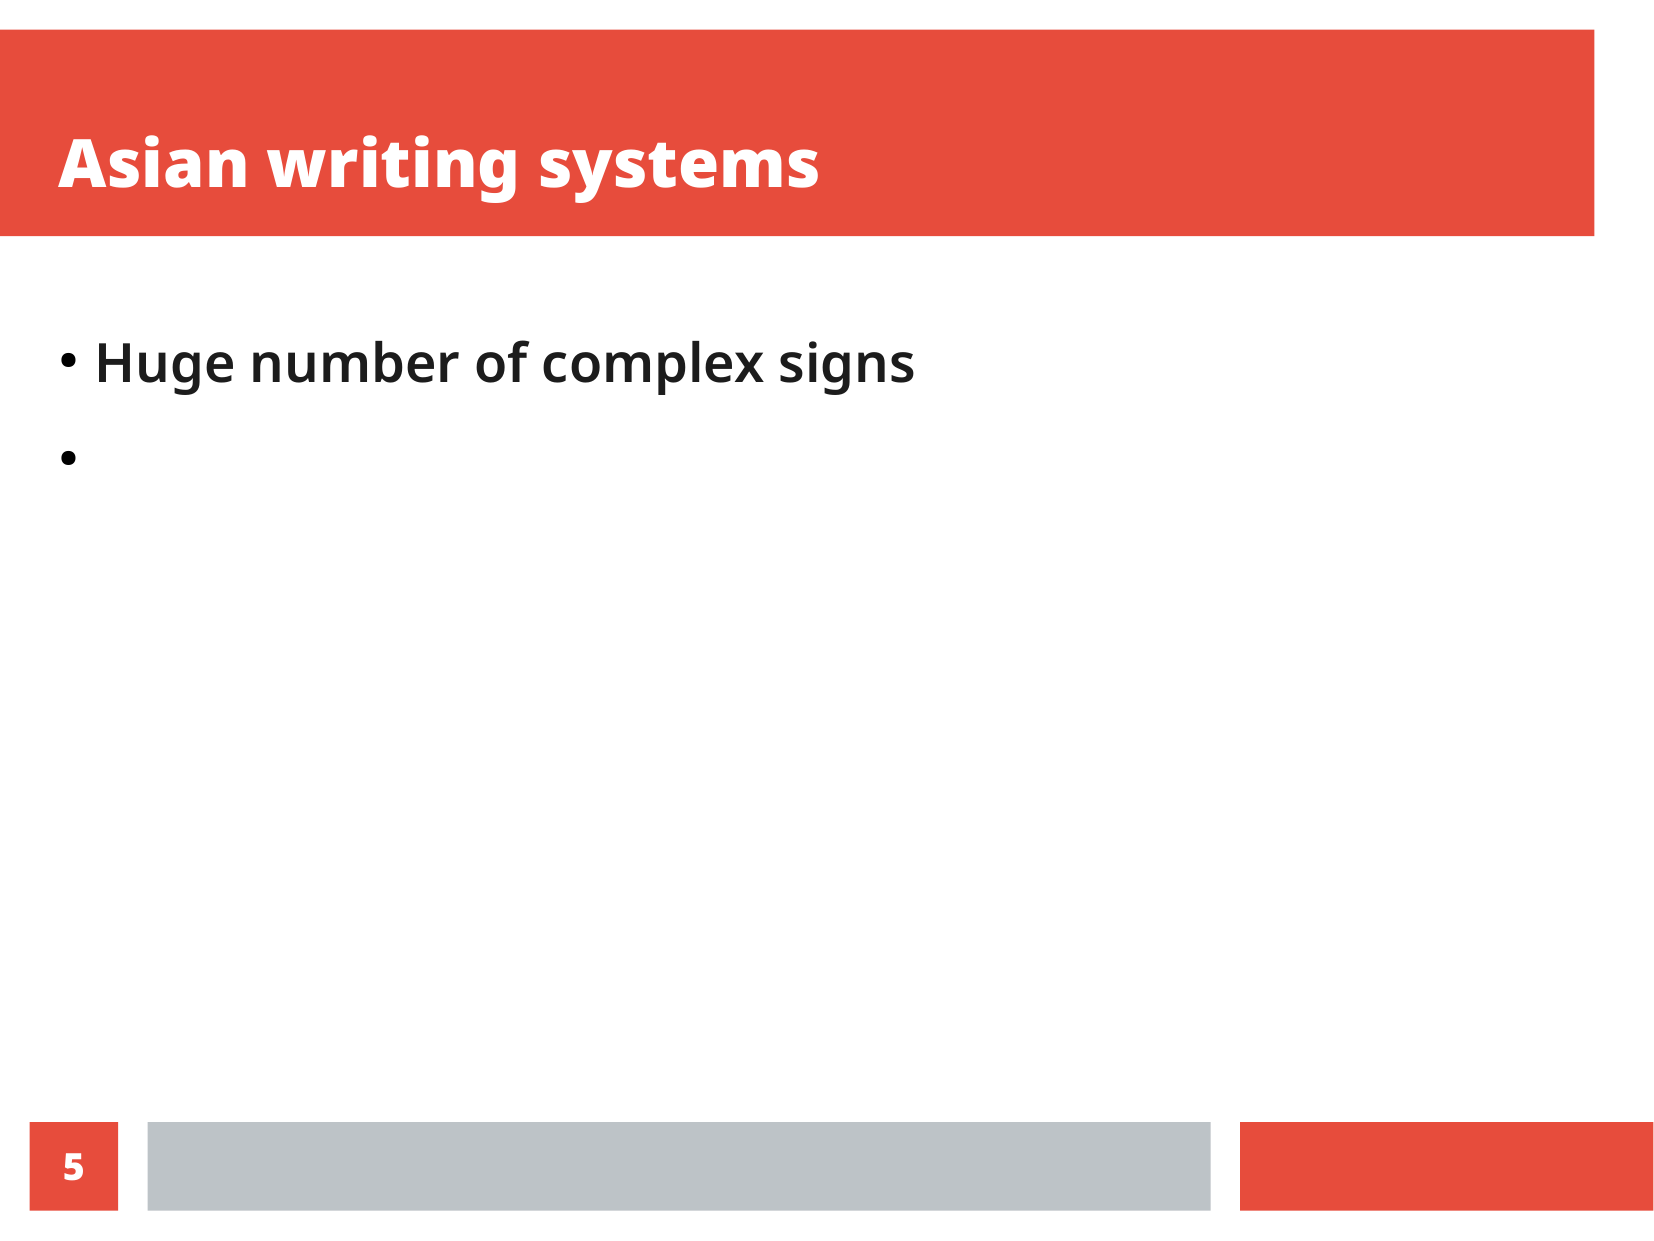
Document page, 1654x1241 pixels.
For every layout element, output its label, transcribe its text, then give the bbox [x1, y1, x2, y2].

list Huge number of complex signs [59, 324, 1565, 1093]
title Asian writing systems [59, 59, 1595, 207]
